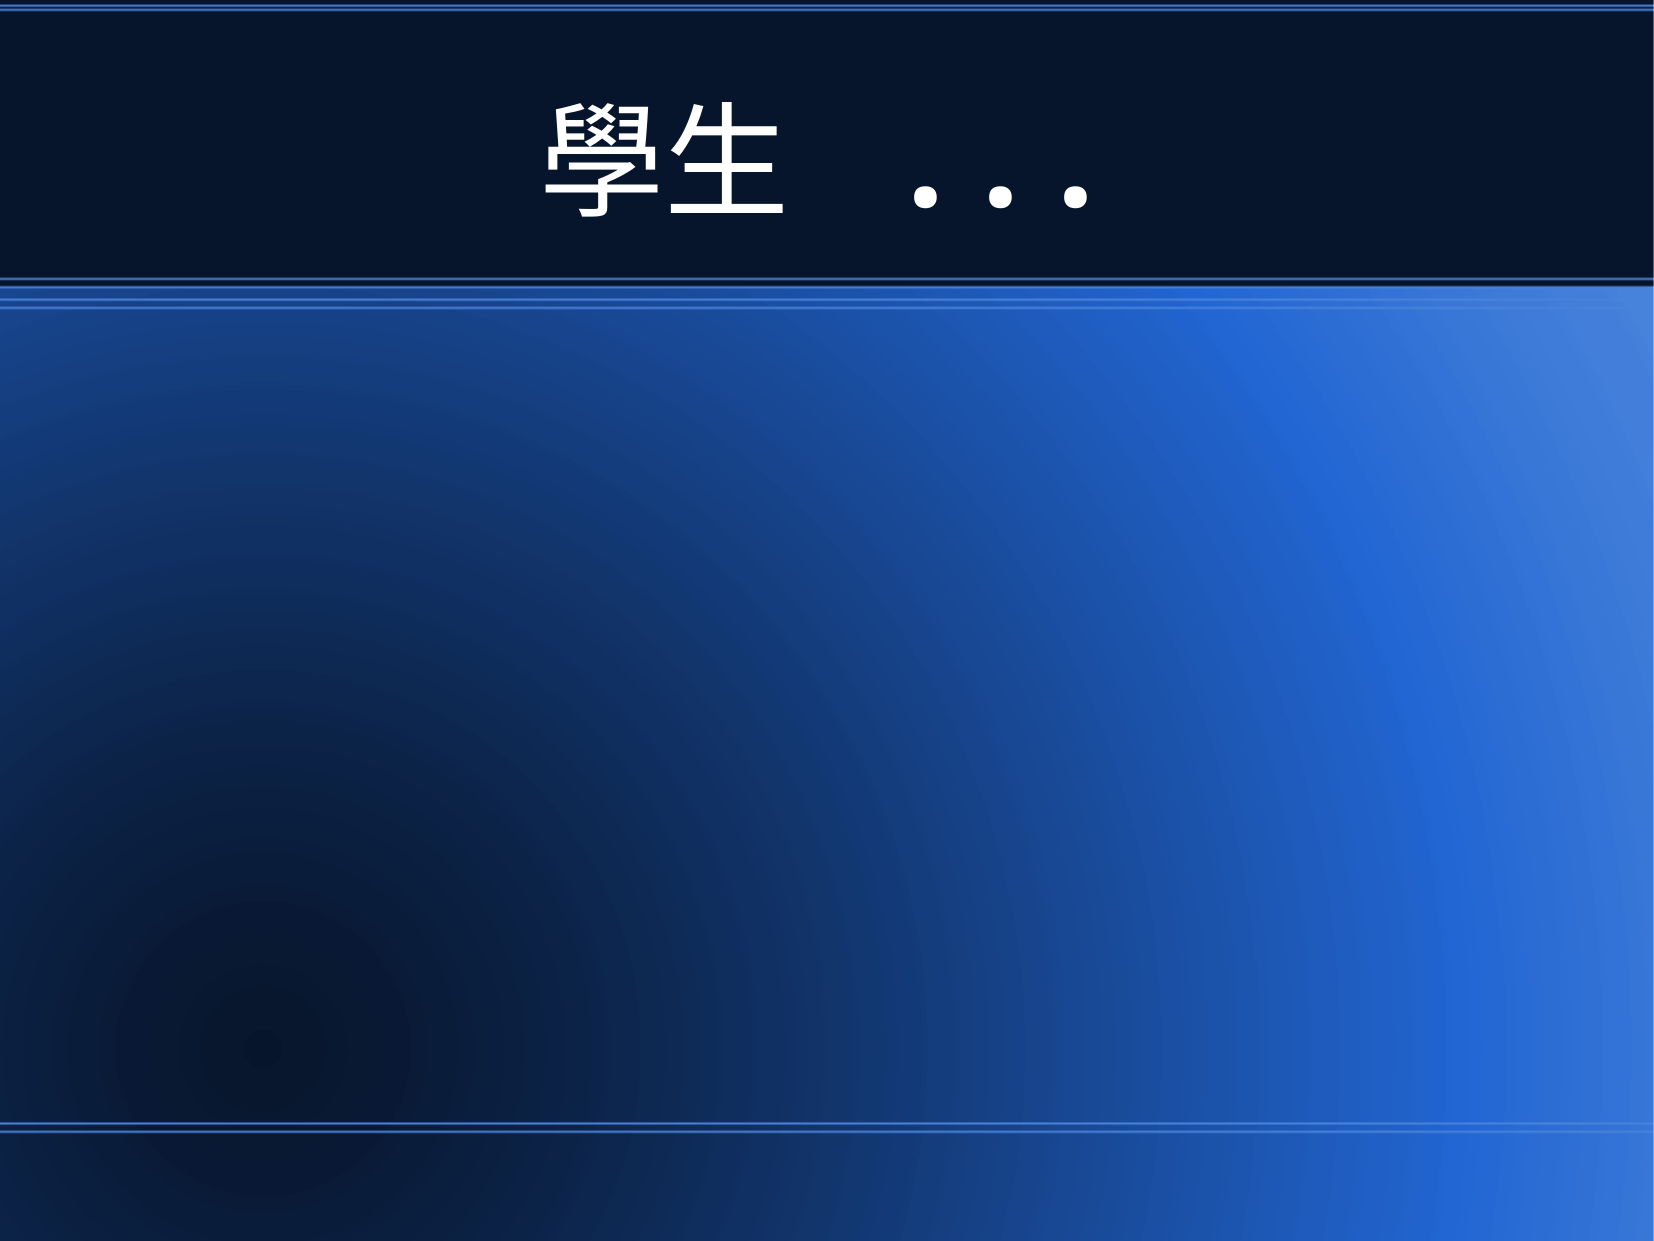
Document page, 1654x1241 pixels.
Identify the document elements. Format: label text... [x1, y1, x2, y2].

title 學生 ... [82, 49, 1571, 257]
picture [0, 0, 1654, 1241]
